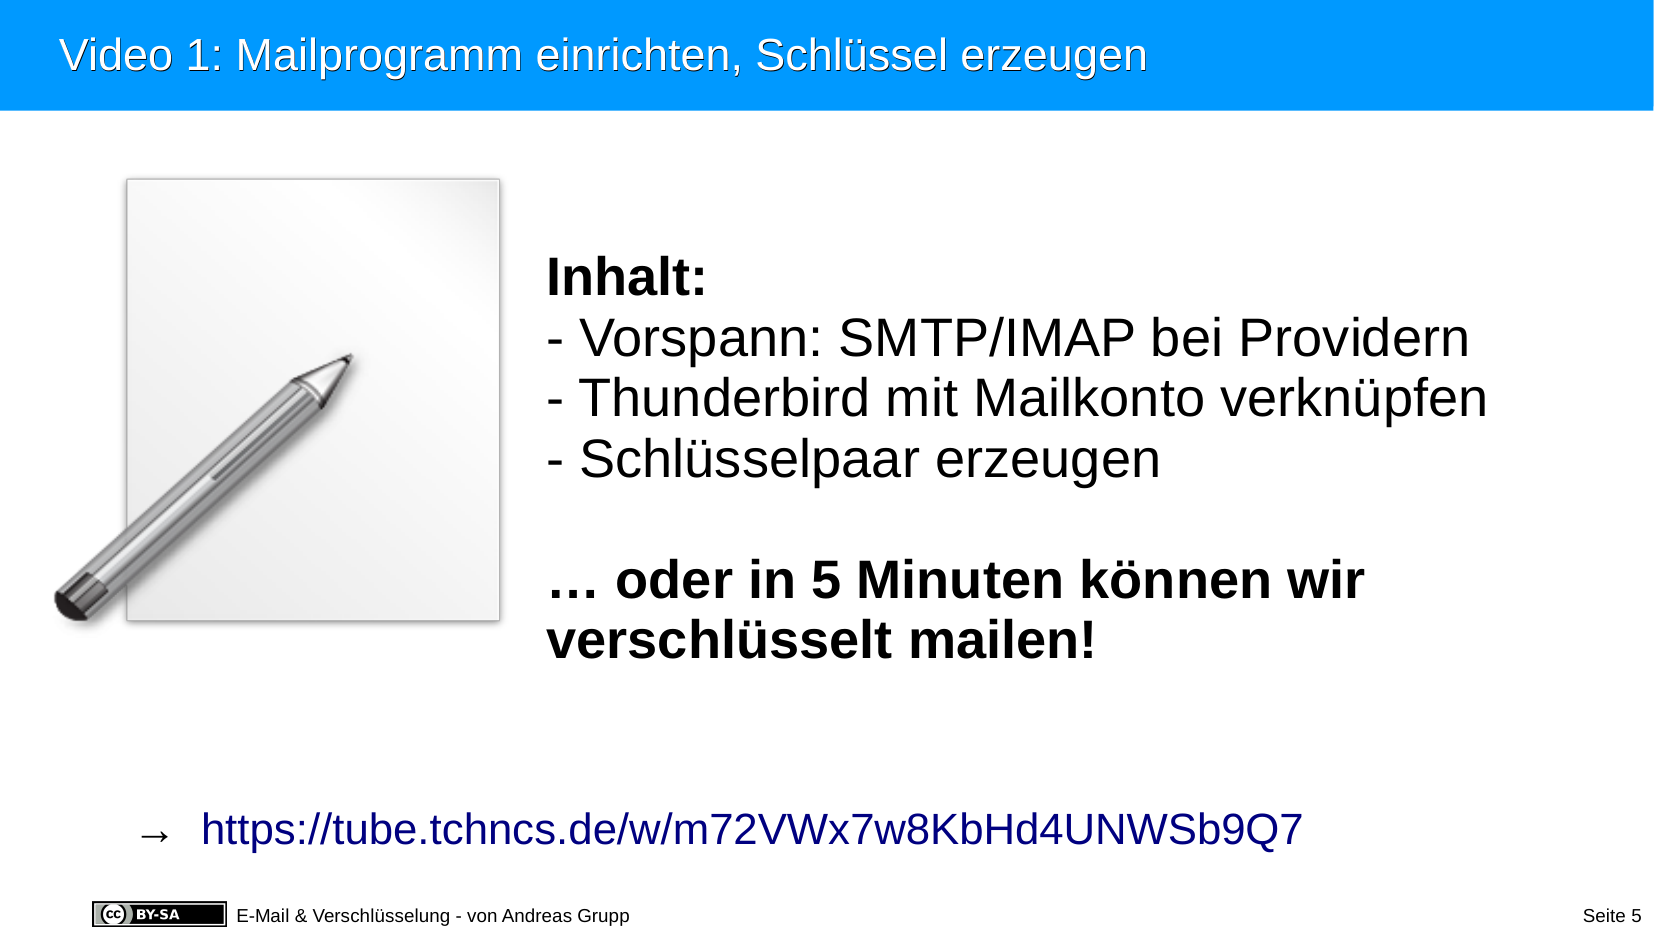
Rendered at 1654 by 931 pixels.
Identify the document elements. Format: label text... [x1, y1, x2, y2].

text_box Inhalt: - Vorspann: SMTP/IMAP bei Providern - Thunderbird mit Mailkonto verknüpfen - Schlüsselpaar erzeugen … oder in 5 Minuten können wir verschlüsselt mailen! [531, 239, 1565, 678]
title Video 1: Mailprogramm einrichten, Schlüssel erzeugen [59, 21, 1506, 89]
text_box → https://tube.tchncs.de/w/m72VWx7w8KbHd4UNWSb9Q7 [118, 797, 1595, 861]
picture [92, 901, 227, 927]
picture [42, 159, 575, 638]
